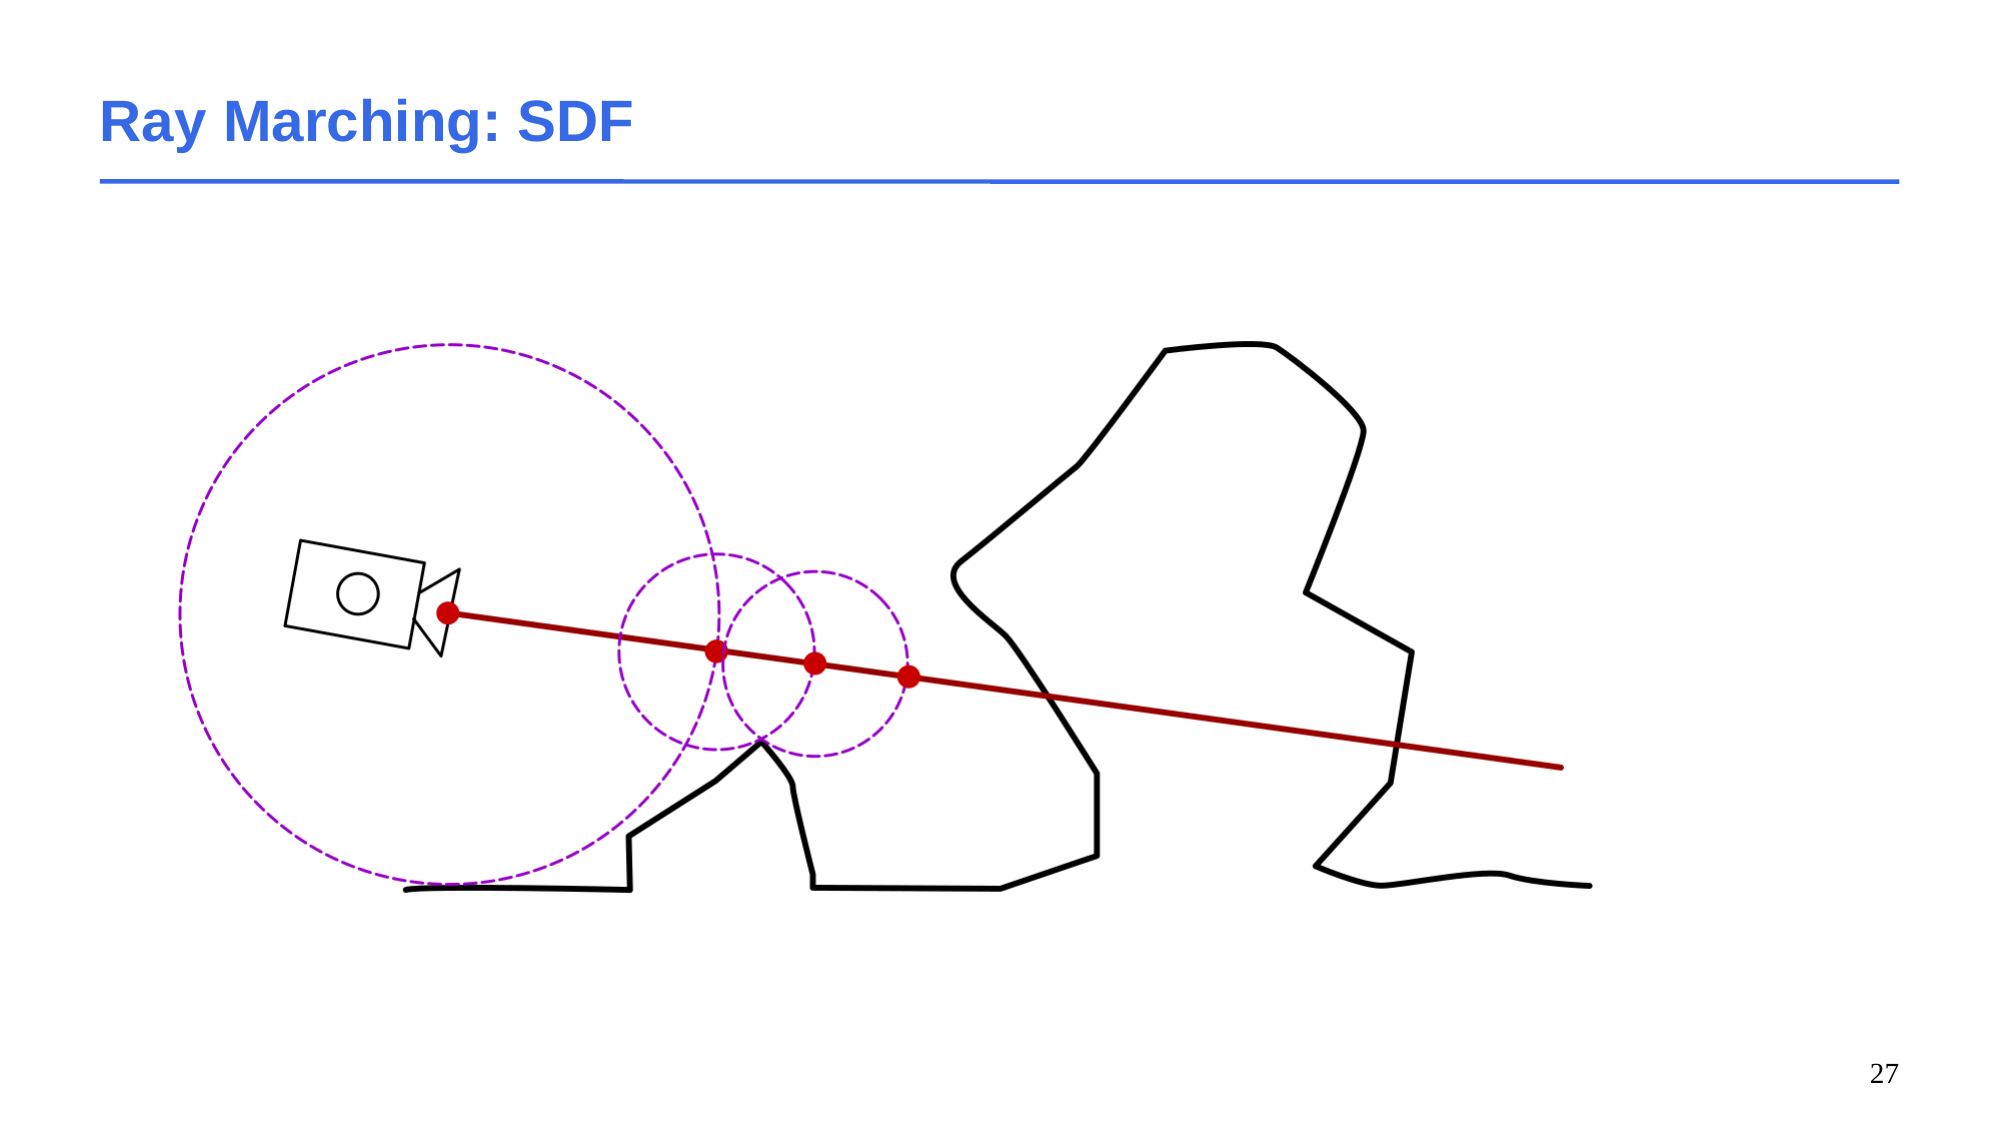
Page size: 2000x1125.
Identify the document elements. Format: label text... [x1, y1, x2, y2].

picture [176, 299, 1726, 1045]
title Ray Marching: SDF [99, 27, 1900, 215]
